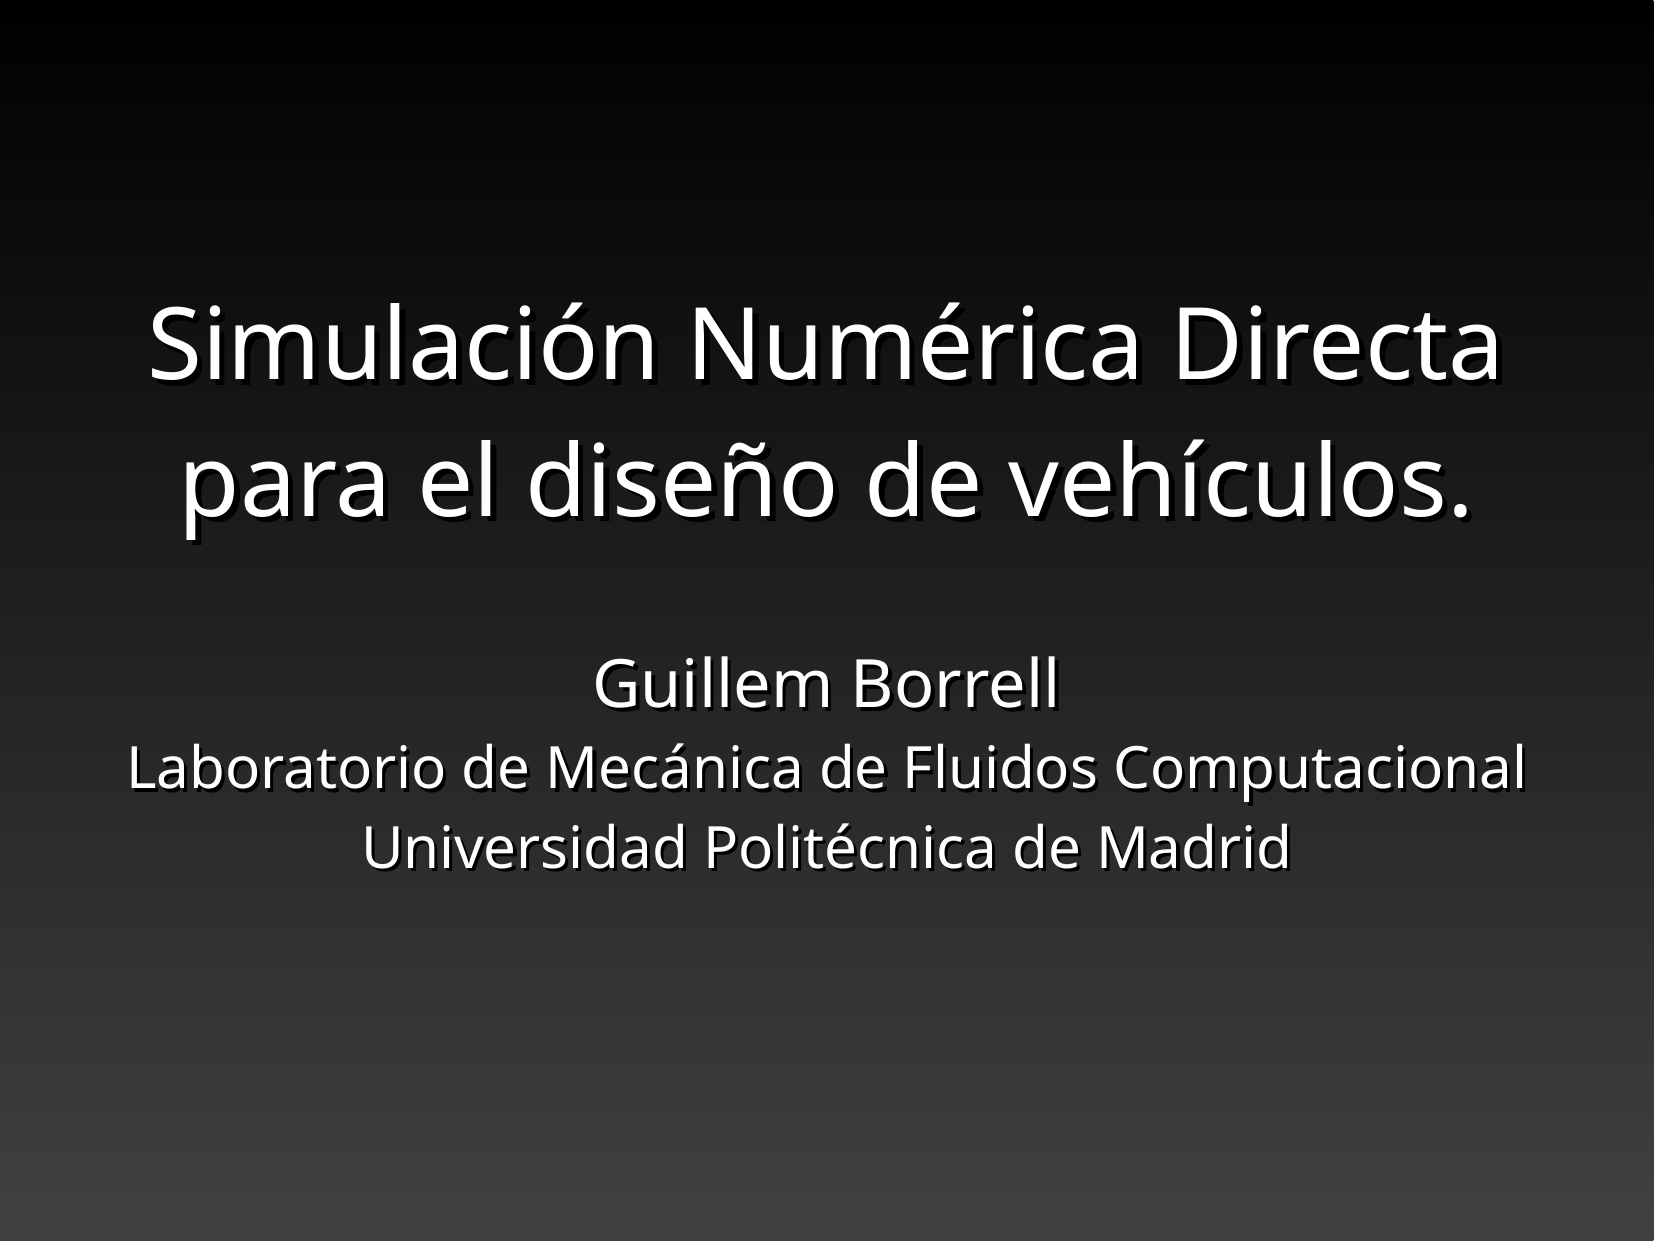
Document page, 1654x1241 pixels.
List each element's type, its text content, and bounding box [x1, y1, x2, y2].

subtitle Simulación Numérica Directa para el diseño de vehículos. Guillem Borrell Laboratorio de Mecánica de Fluidos Computacional Universidad Politécnica de Madrid [82, 56, 1571, 1102]
